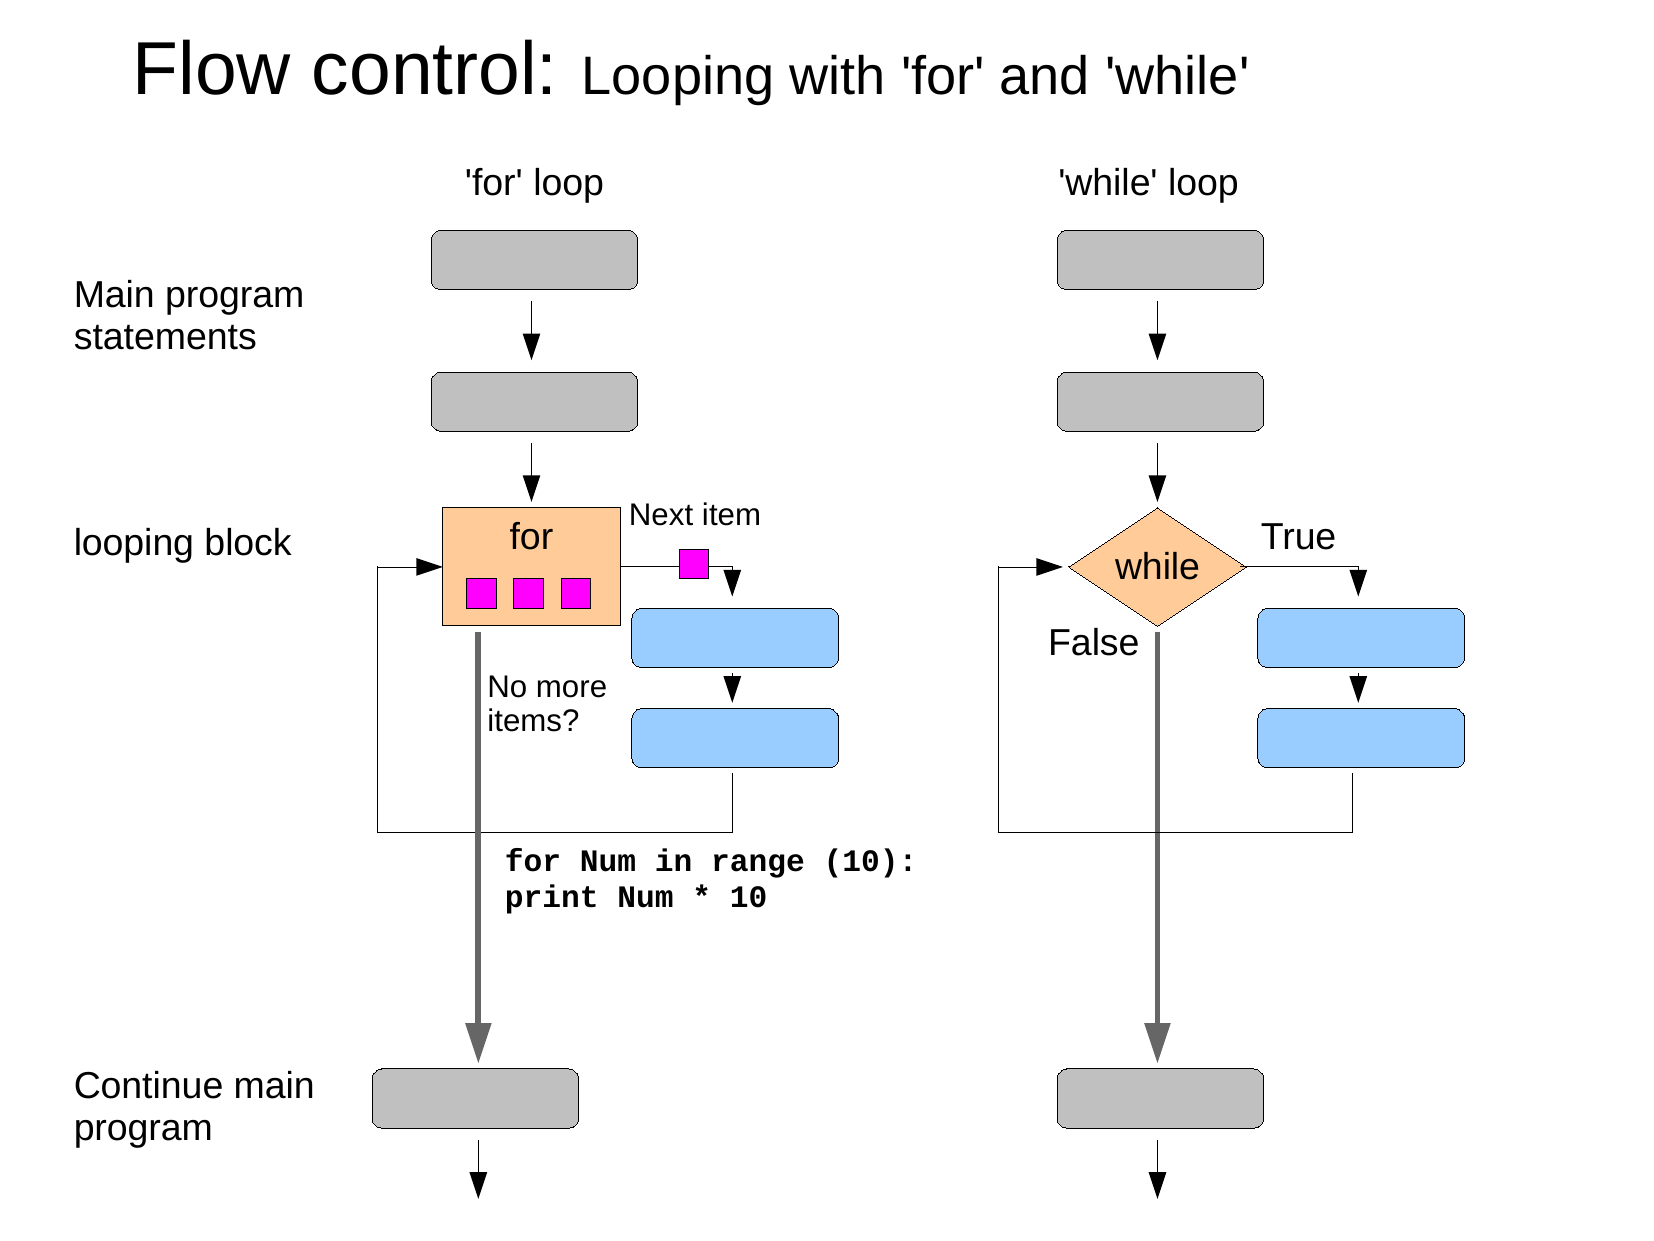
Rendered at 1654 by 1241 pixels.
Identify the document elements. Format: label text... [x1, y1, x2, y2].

text_box looping block [59, 513, 384, 571]
text_box for Num in range (10): print Num * 10 [490, 838, 993, 925]
text_box Flow control: Looping with 'for' and 'while' [118, 11, 1565, 120]
text_box [1057, 1068, 1264, 1129]
text_box [431, 372, 638, 432]
text_box [631, 608, 839, 668]
text_box Main program statements [59, 265, 325, 365]
text_box [1257, 708, 1465, 768]
text_box 'while' loop [986, 153, 1312, 211]
text_box [1257, 608, 1465, 668]
text_box No more items? [472, 661, 680, 746]
text_box 'for' loop [401, 153, 668, 211]
text_box [431, 230, 638, 290]
text_box for [442, 507, 621, 626]
text_box [466, 578, 497, 609]
text_box Continue main program [59, 1057, 384, 1157]
text_box while [1068, 507, 1247, 614]
text_box [384, 1068, 579, 1129]
text_box True [1246, 507, 1365, 565]
text_box [1057, 372, 1264, 432]
text_box [561, 578, 591, 609]
text_box False [1033, 614, 1176, 671]
text_box [1057, 230, 1264, 290]
text_box Next item [614, 490, 821, 540]
text_box [513, 578, 544, 609]
text_box [631, 708, 839, 768]
text_box [679, 549, 709, 579]
